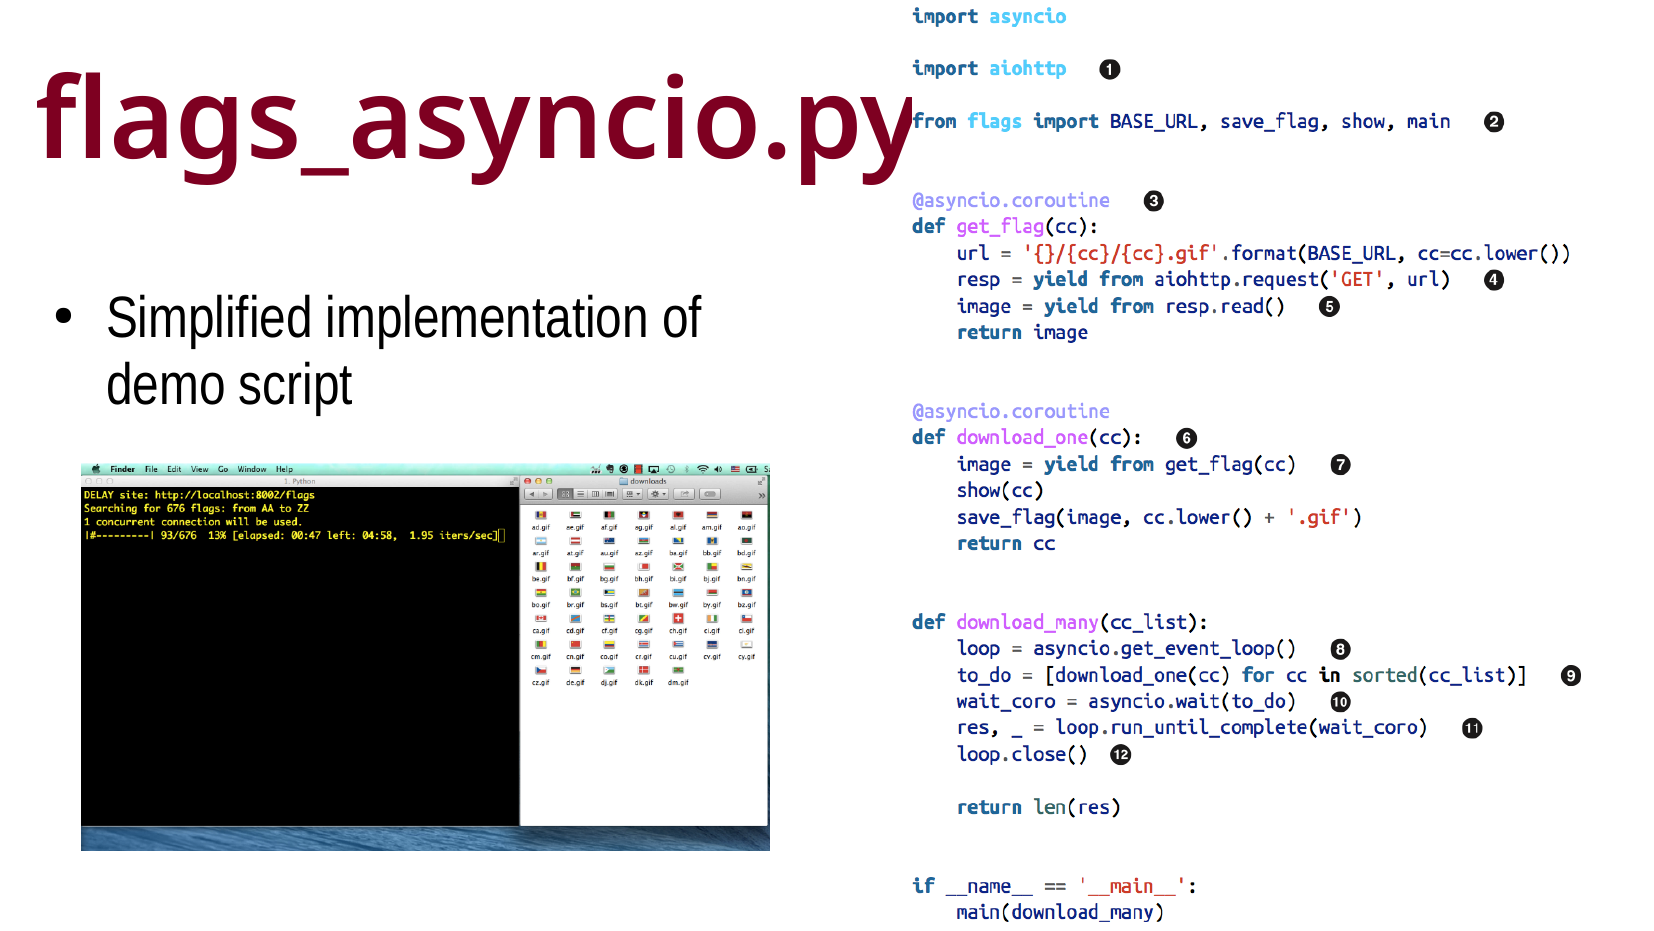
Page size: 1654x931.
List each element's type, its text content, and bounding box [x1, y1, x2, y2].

title flags_asyncio.py [35, 37, 912, 193]
picture [912, 7, 1581, 922]
picture [81, 463, 770, 851]
list Simplified implementation of demo script [35, 283, 780, 758]
